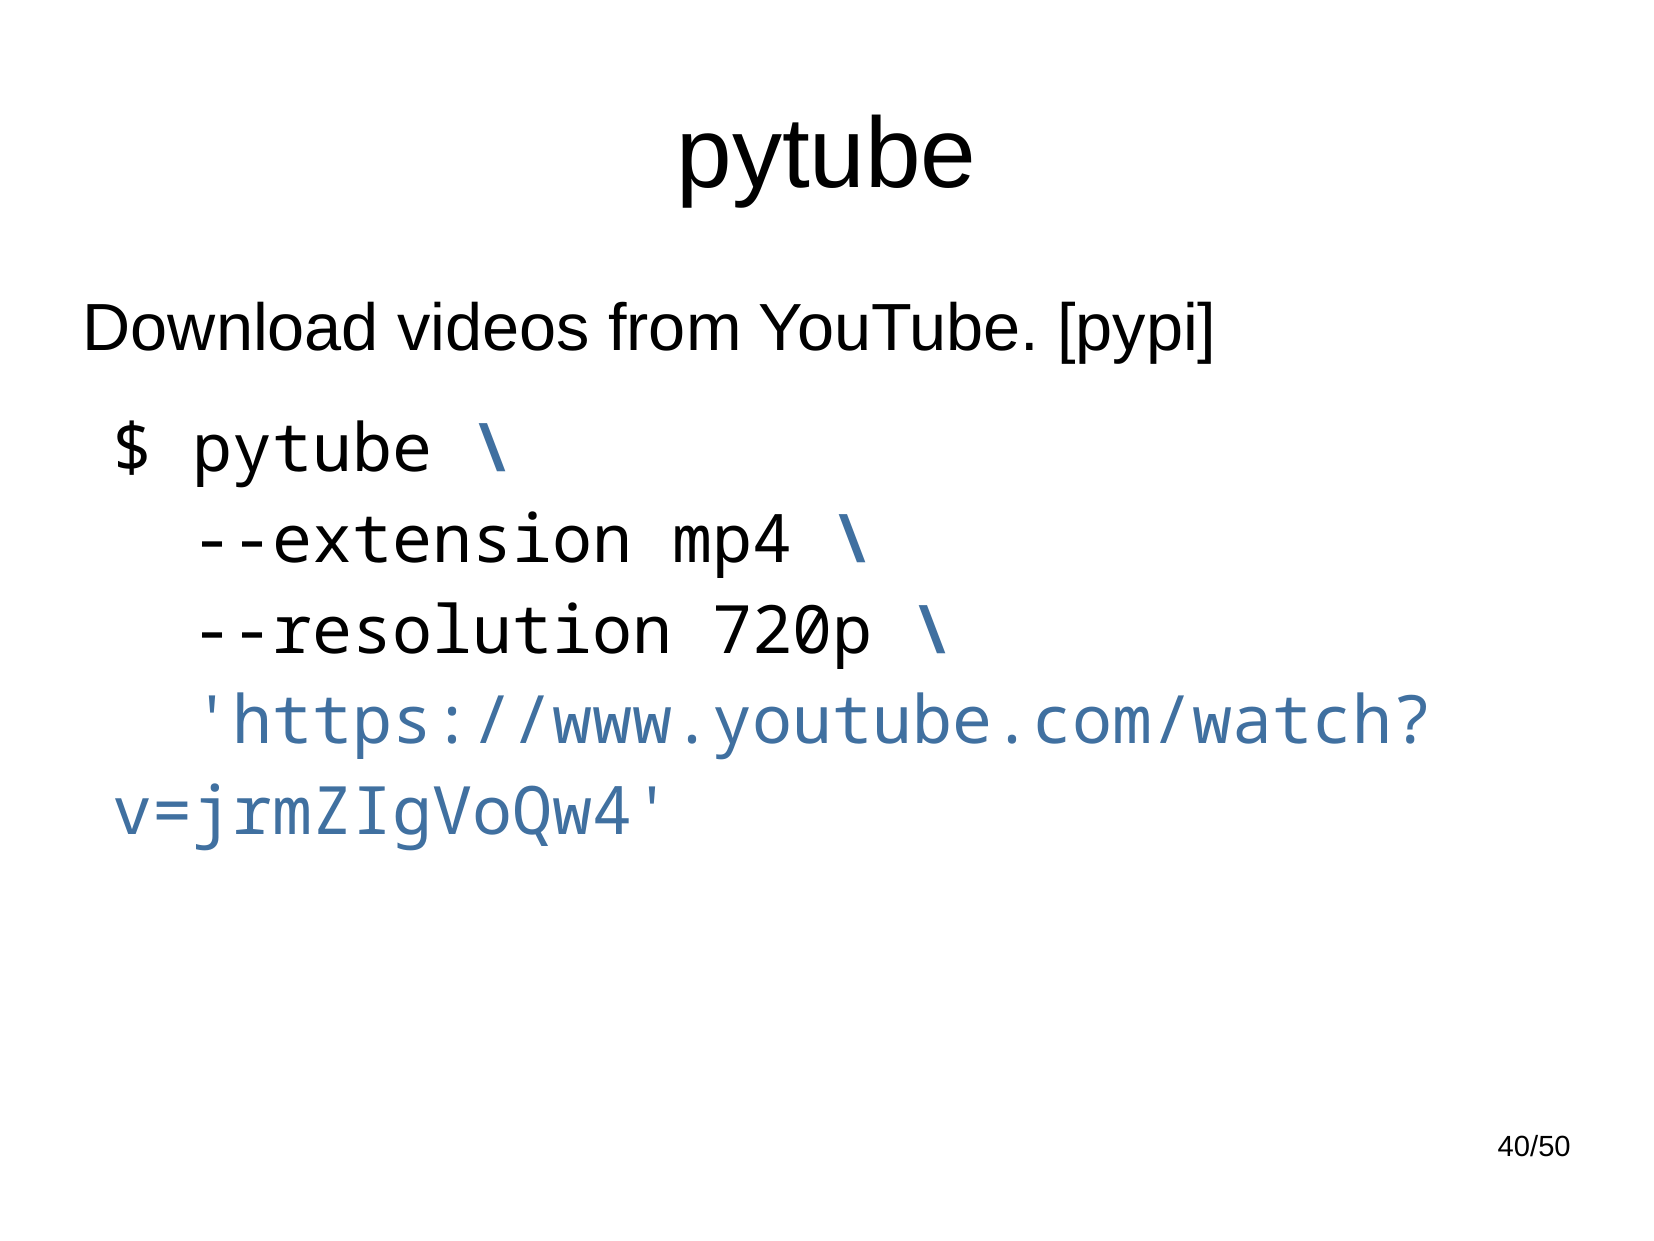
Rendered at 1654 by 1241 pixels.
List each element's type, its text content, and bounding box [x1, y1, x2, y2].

title pytube [82, 97, 1571, 209]
list Download videos from YouTube. [pypi] $ pytube \ --extension mp4 \ --resolution 720p \ 'https://www.youtube.com/watch?v=jrmZIgVoQw4' [82, 290, 1571, 1010]
